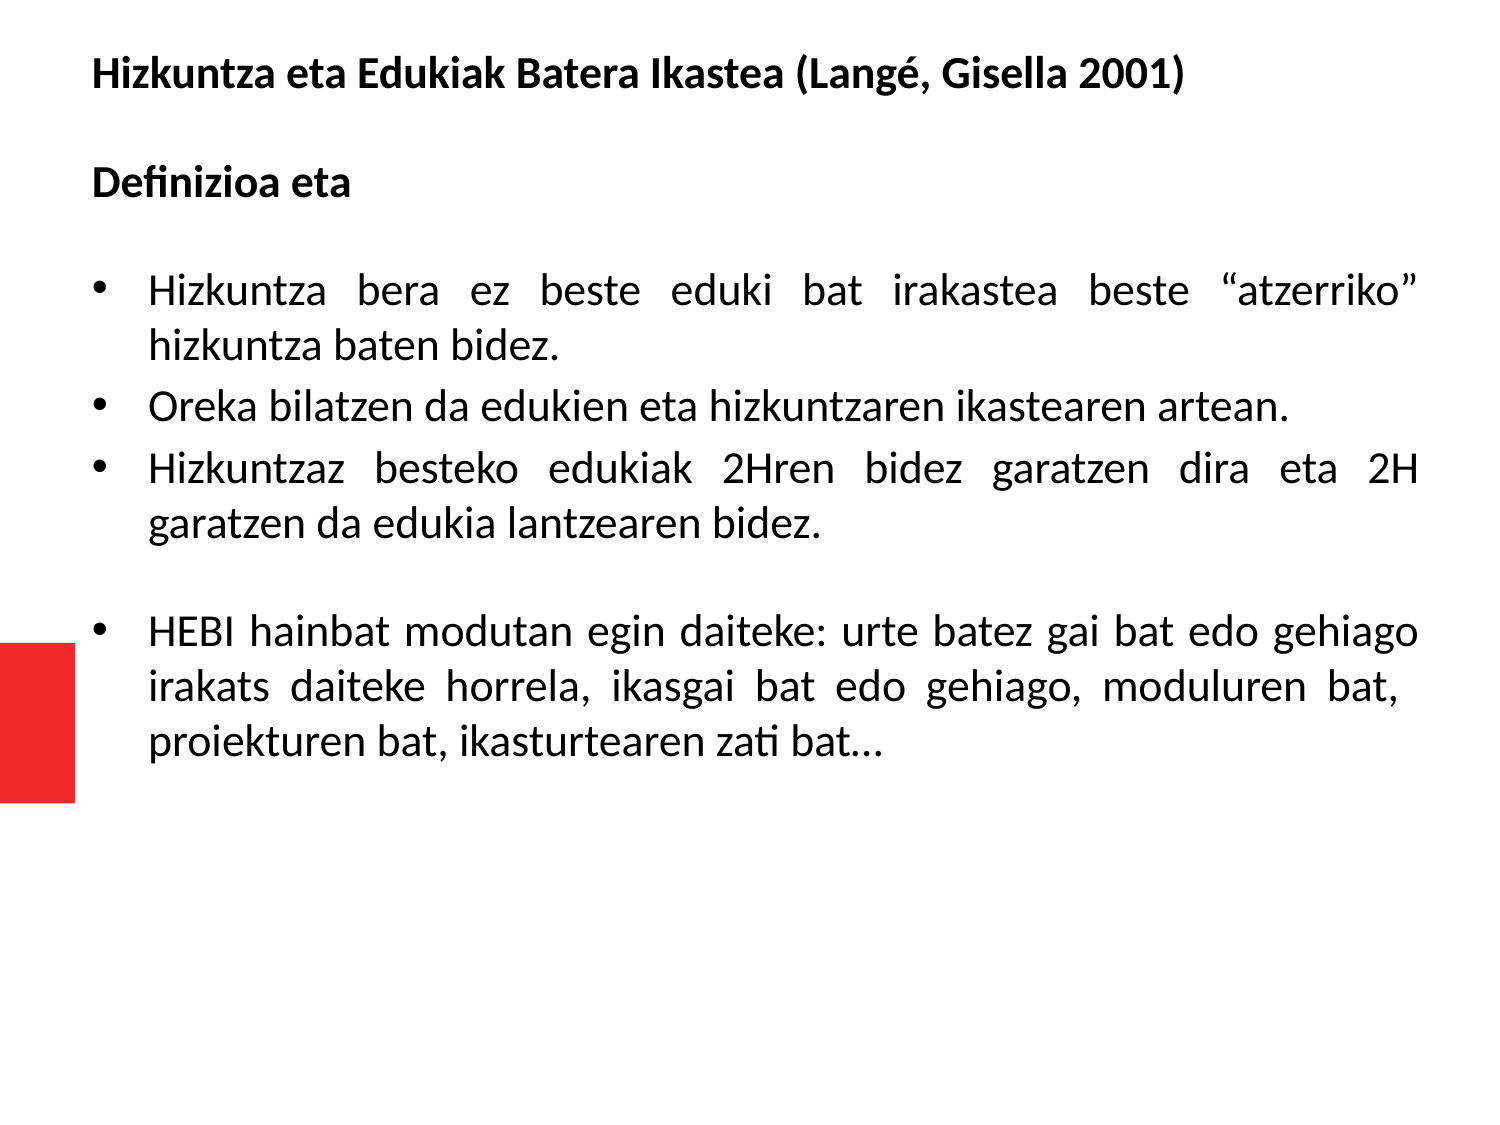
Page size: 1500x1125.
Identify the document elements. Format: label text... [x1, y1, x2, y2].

list Hizkuntza eta Edukiak Batera Ikastea (Langé, Gisella 2001) Definizioa eta Hizkuntza bera ez beste eduki bat irakastea beste “atzerriko” hizkuntza baten bidez. Oreka bilatzen da edukien eta hizkuntzaren ikastearen artean. Hizkuntzaz besteko edukiak 2Hren bidez garatzen dira eta 2H garatzen da edukia lantzearen bidez. HEBI hainbat modutan egin daiteke: urte batez gai bat edo gehiago irakats daiteke horrela, ikasgai bat edo gehiago, moduluren bat, proiekturen bat, ikasturtearen zati bat… [76, 35, 1436, 1071]
